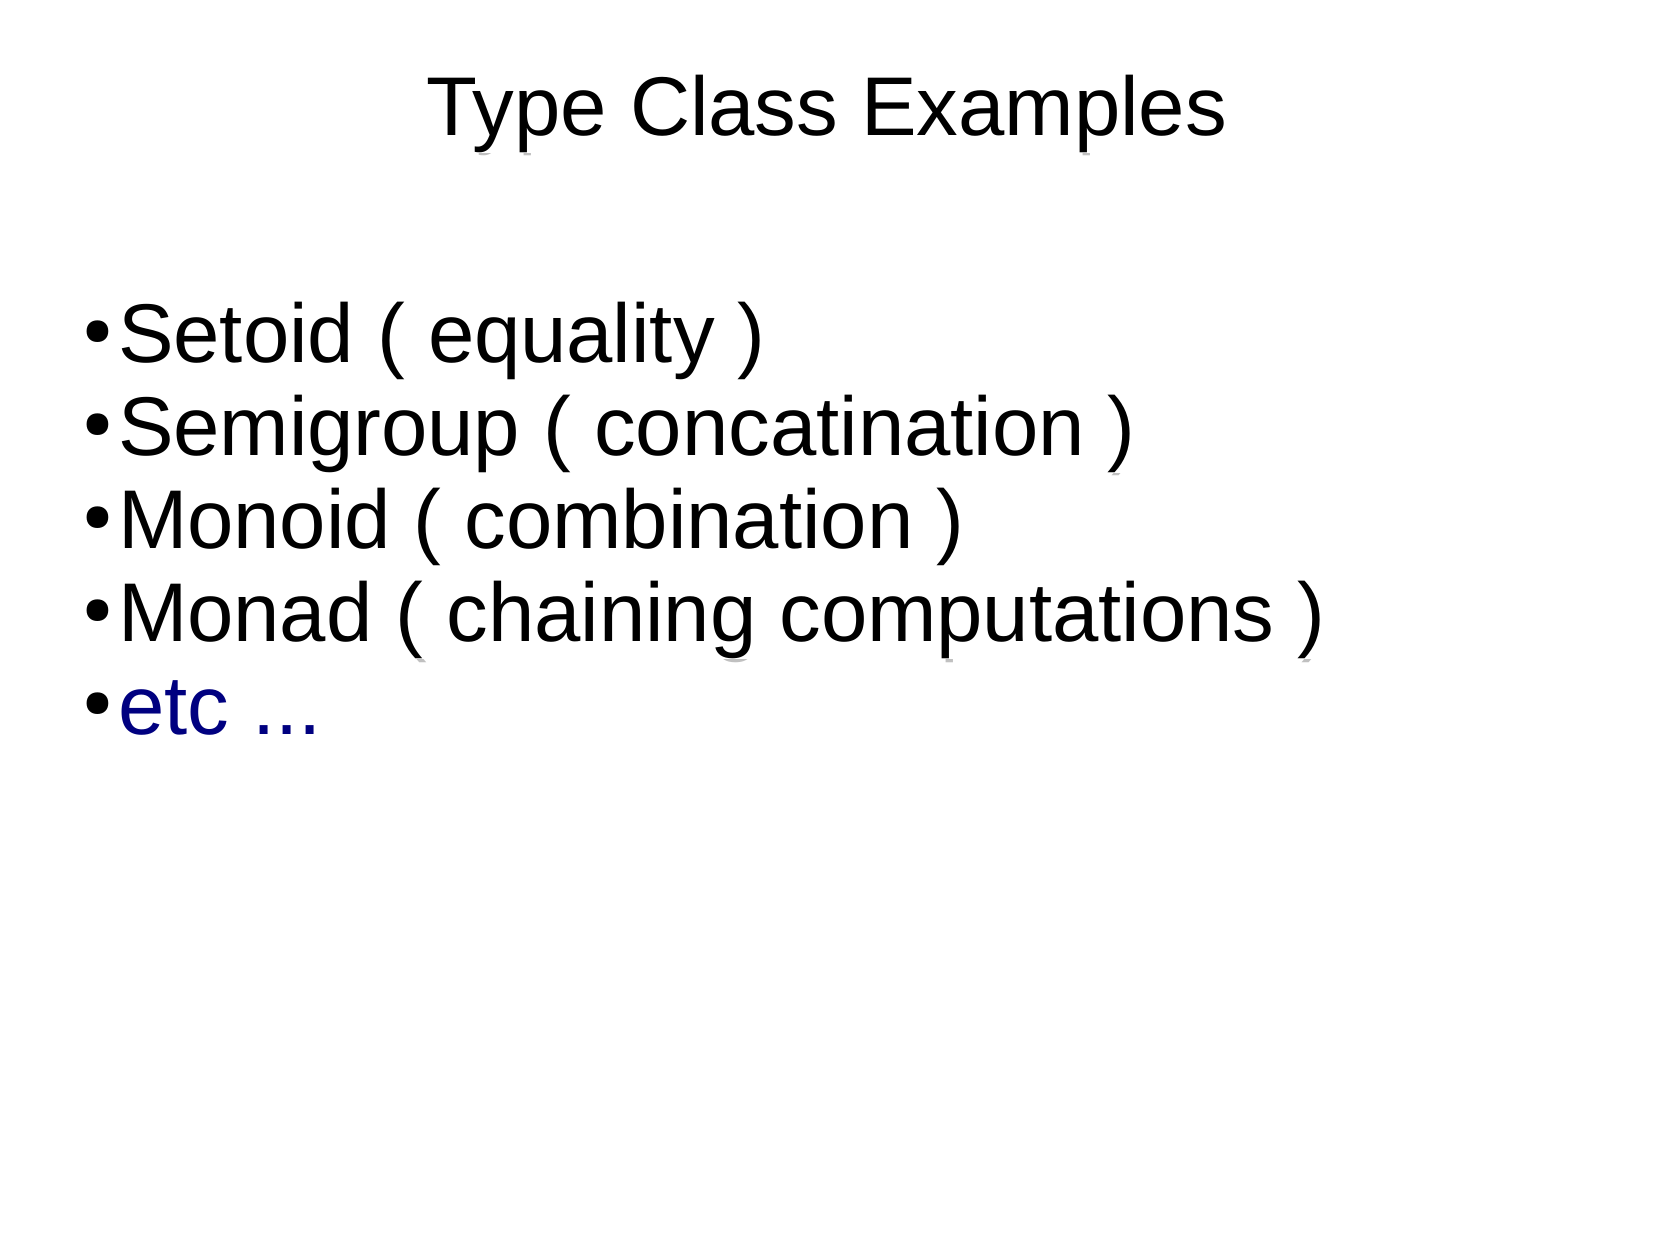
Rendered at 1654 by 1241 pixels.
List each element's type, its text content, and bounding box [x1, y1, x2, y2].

subtitle Setoid ( equality ) Semigroup ( concatination ) Monoid ( combination ) Monad ( chaining computations ) etc ... [82, 257, 1571, 1107]
title Type Class Examples [82, 49, 1571, 257]
